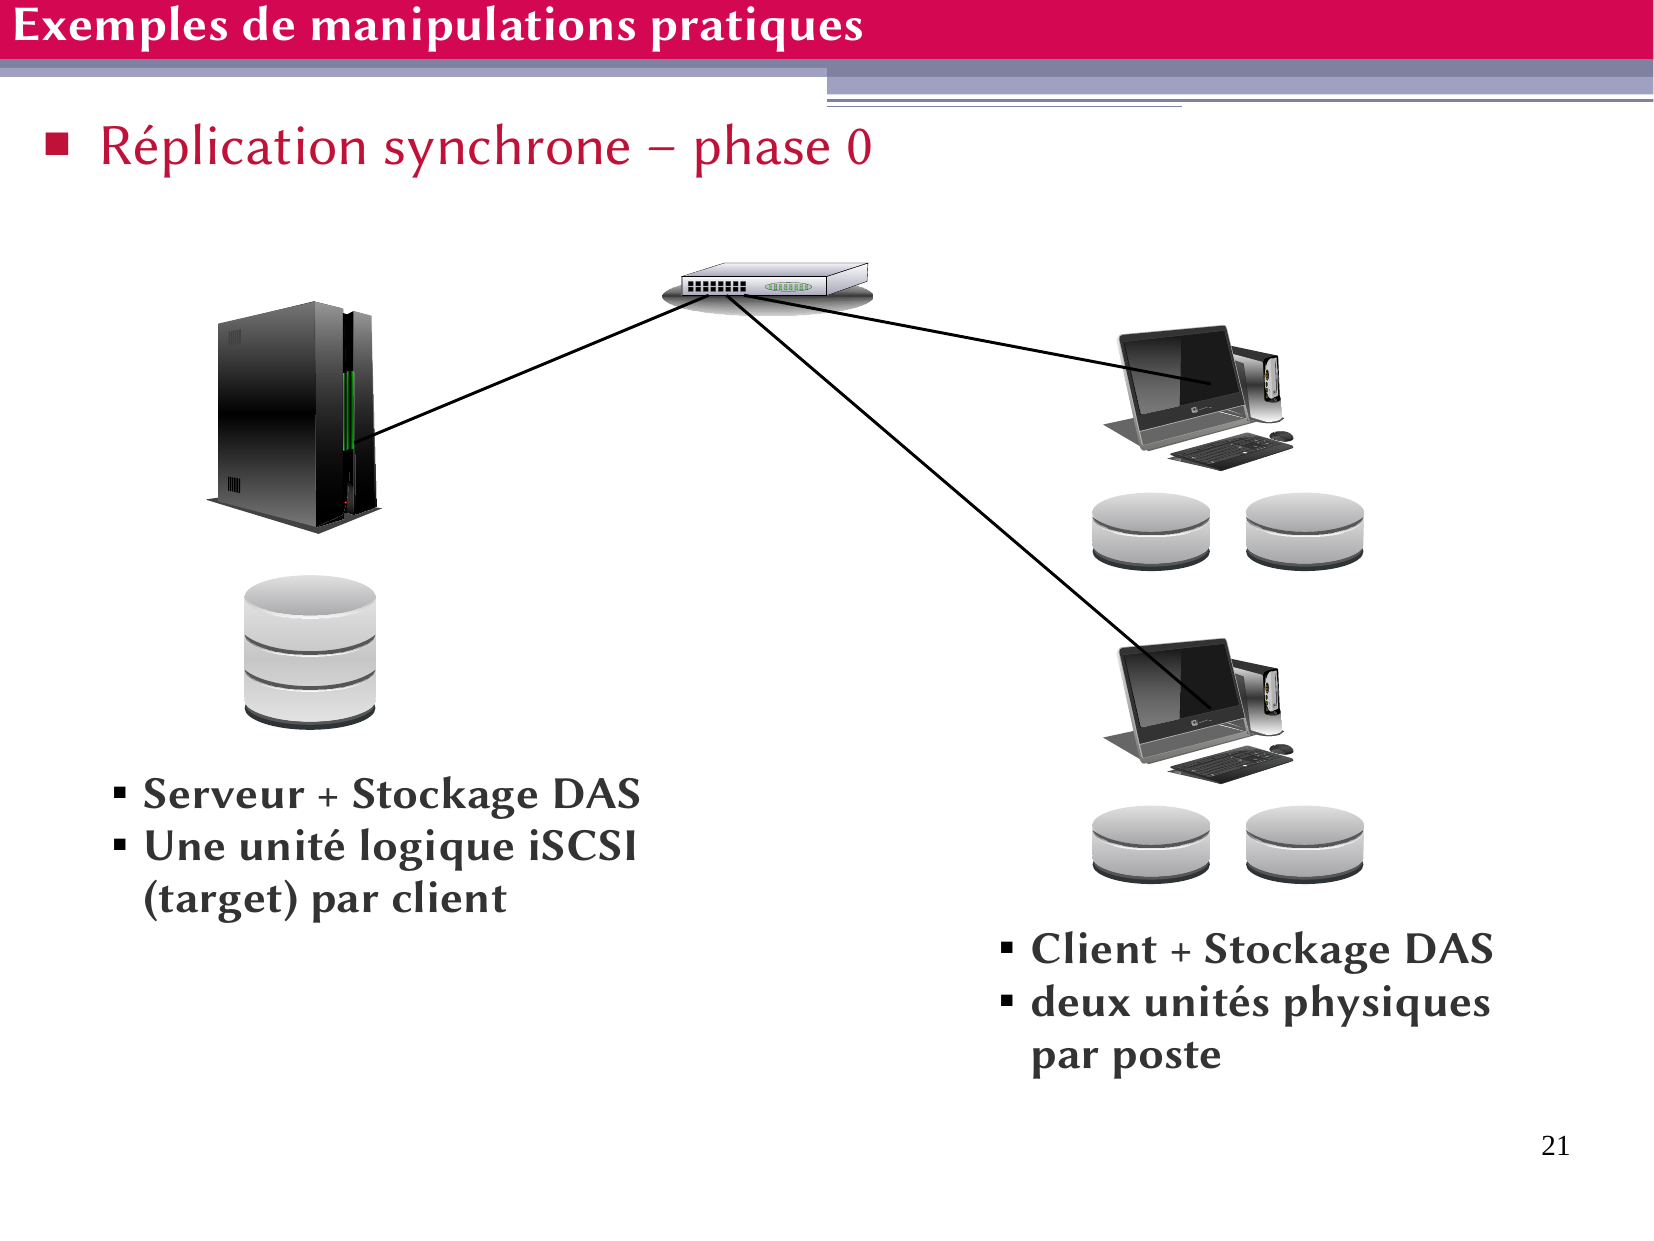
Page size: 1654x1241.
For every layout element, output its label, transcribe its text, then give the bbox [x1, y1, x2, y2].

text_box Client + Stockage DAS deux unités physiques par poste [974, 915, 1536, 1160]
text_box [0, 0, 1654, 136]
picture [1092, 637, 1300, 794]
text_box [1246, 805, 1365, 885]
text_box [1246, 492, 1365, 572]
text_box Serveur + Stockage DAS Une unité logique iSCSI (target) par client [87, 759, 680, 1004]
picture [236, 575, 384, 739]
picture [206, 295, 384, 540]
list Exemples de manipulations pratiques [11, 0, 1270, 54]
picture [649, 236, 886, 325]
text_box [1092, 492, 1211, 572]
picture [1092, 324, 1300, 481]
list Réplication synchrone – phase 0 [27, 112, 1595, 1182]
text_box [1092, 805, 1211, 885]
